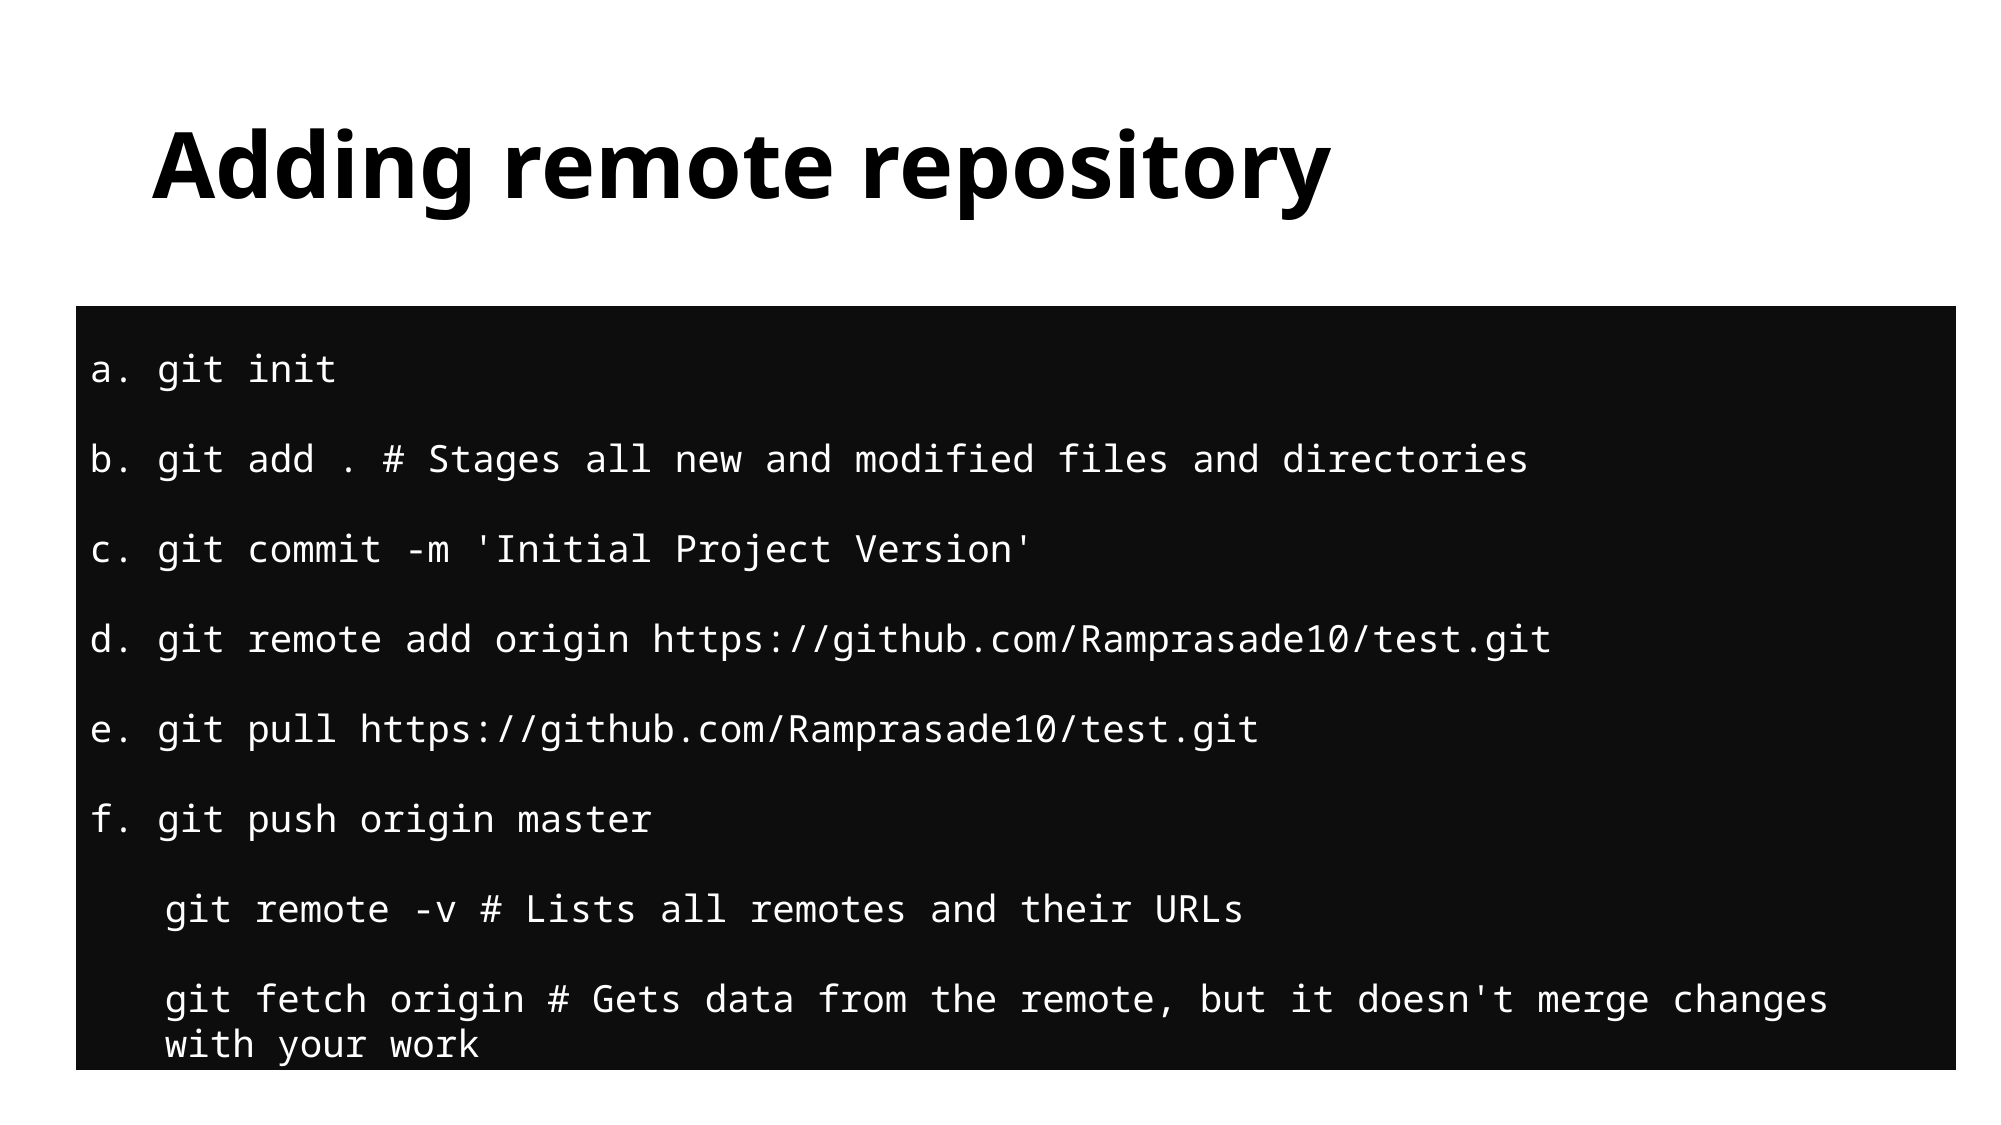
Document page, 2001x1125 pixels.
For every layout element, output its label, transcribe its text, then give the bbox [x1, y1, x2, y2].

title Adding remote repository [137, 59, 1863, 278]
text_box a. git init b. git add . # Stages all new and modified files and directories c. git commit -m 'Initial Project Version' d. git remote add origin https://github.com/Ramprasade10/test.git e. git pull https://github.com/Ramprasade10/test.git f. git push origin master git remote -v # Lists all remotes and their URLs git fetch origin # Gets data from the remote, but it doesn't merge changes with your work 7. [75, 338, 1886, 1125]
text_box [75, 305, 1957, 1071]
